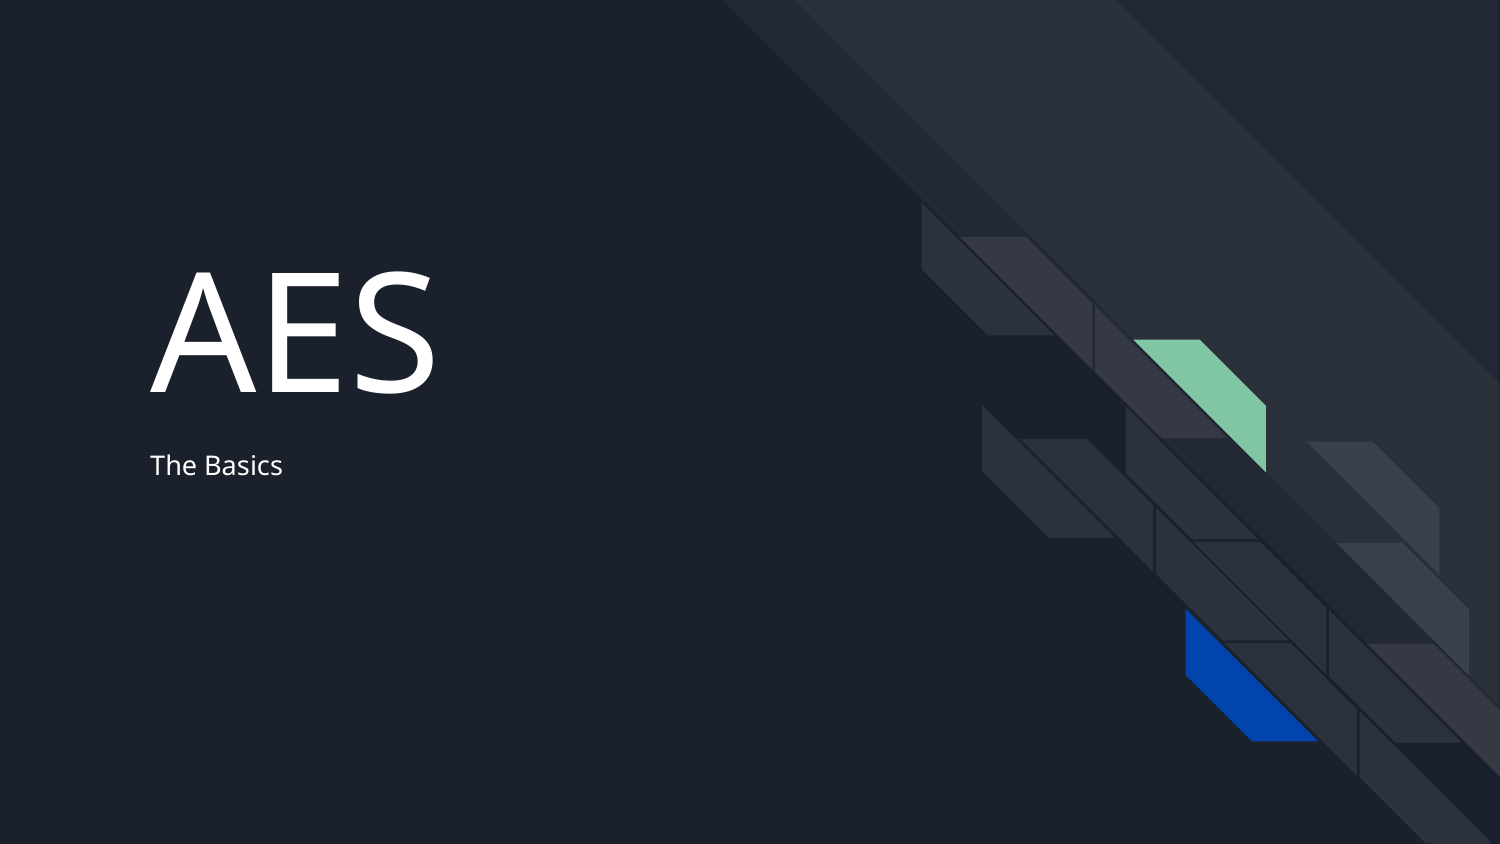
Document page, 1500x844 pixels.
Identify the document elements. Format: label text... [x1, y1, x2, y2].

title AES [135, 210, 919, 425]
list The Basics [135, 433, 919, 634]
